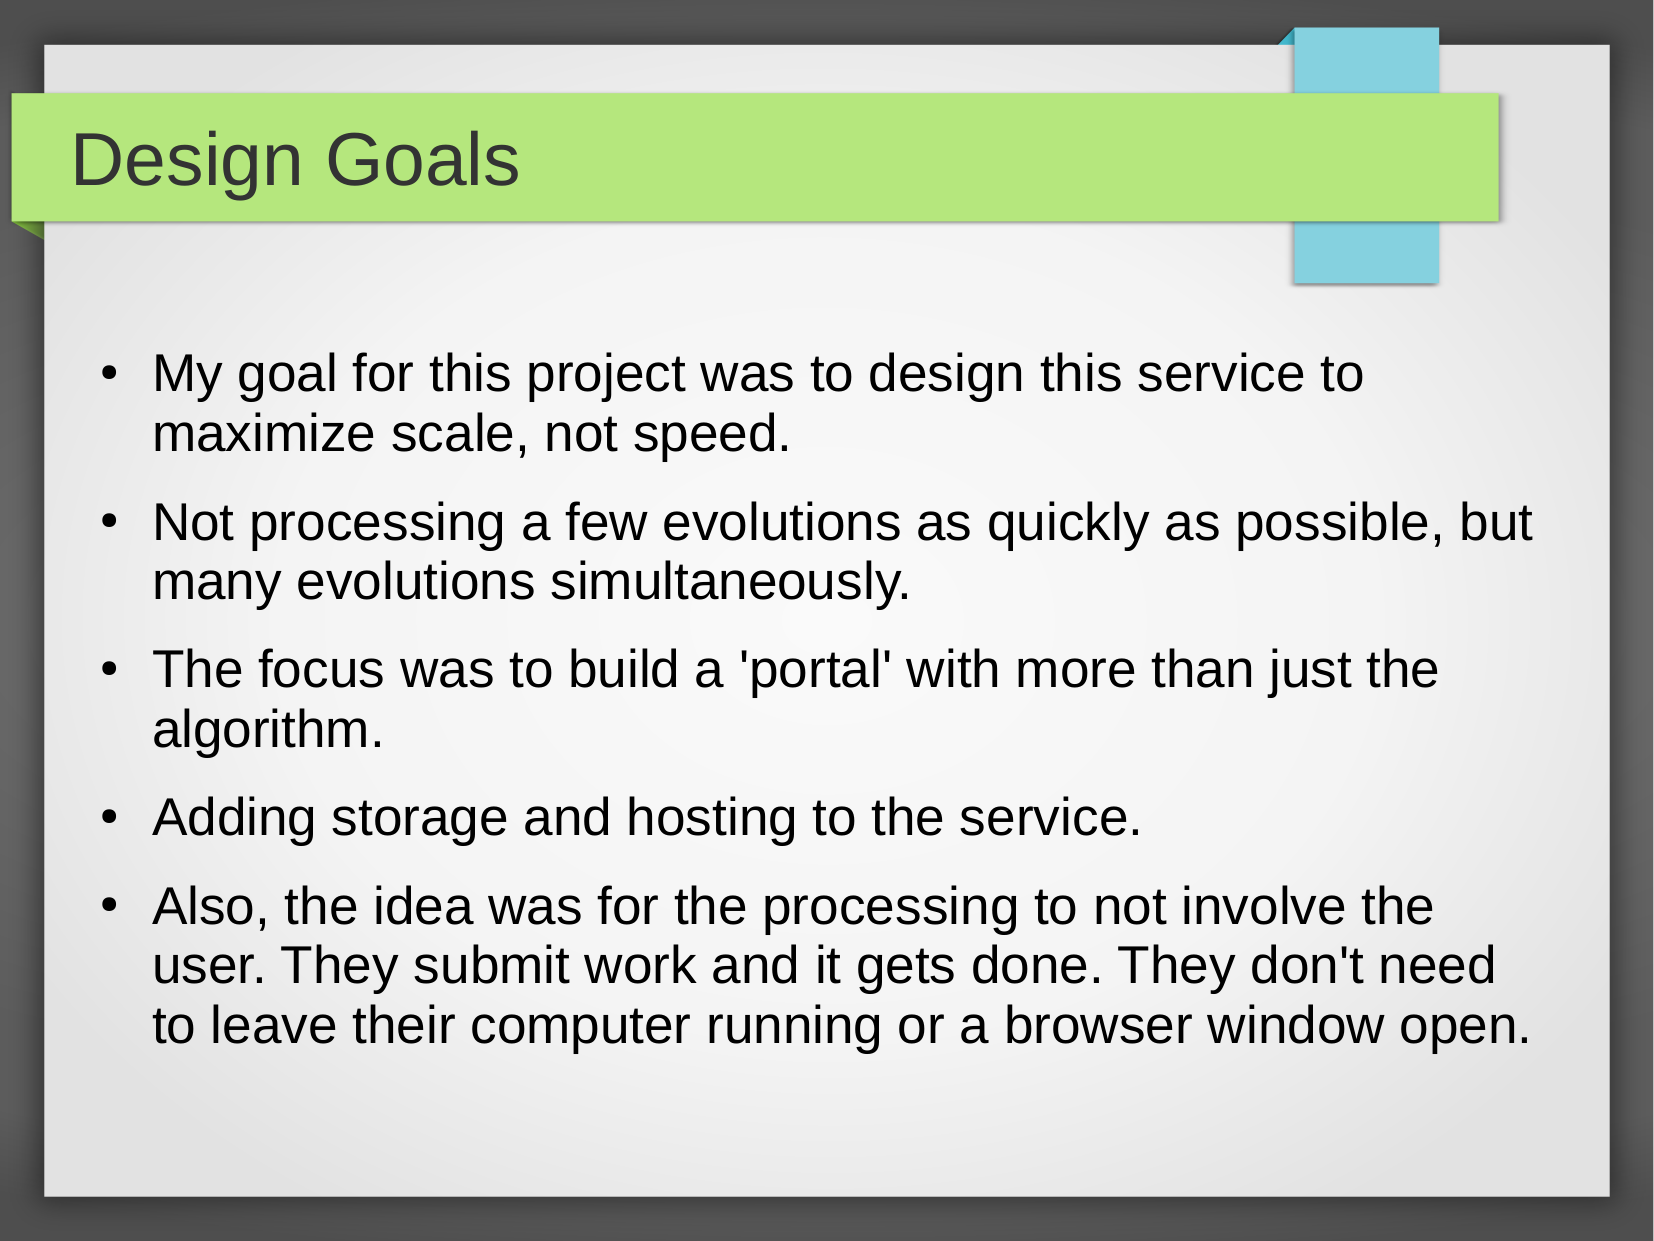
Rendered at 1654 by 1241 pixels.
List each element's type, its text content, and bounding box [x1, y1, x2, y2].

title Design Goals [70, 106, 1229, 213]
picture [0, 0, 1654, 1241]
list My goal for this project was to design this service to maximize scale, not speed. Not processing a few evolutions as quickly as possible, but many evolutions simultaneously. The focus was to build a 'portal' with more than just the algorithm. Adding storage and hosting to the service. Also, the idea was for the processing to not involve the user. They submit work and it gets done. They don't need to leave their computer running or a browser window open. [82, 343, 1538, 1063]
